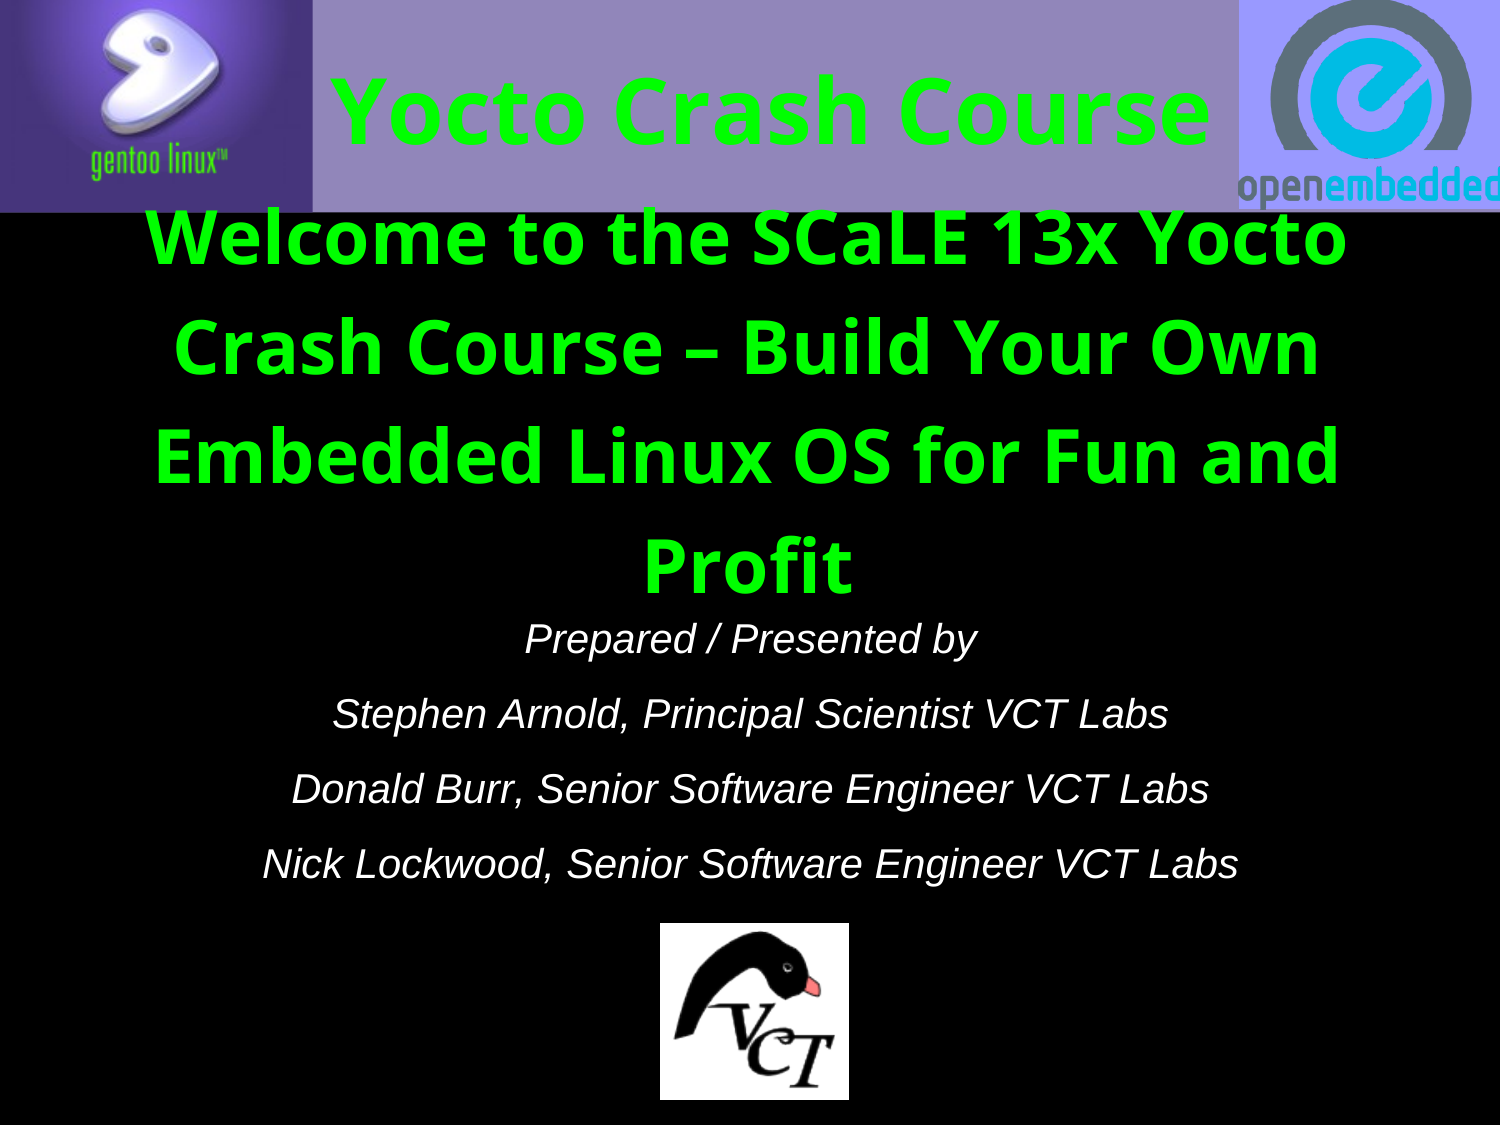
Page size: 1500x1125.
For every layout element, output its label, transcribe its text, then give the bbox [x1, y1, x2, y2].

title Yocto Crash Course [300, 5, 1238, 203]
title Welcome to the SCaLE 13x Yocto Crash Course – Build Your Own Embedded Linux OS for Fun and Profit [26, 215, 1469, 577]
picture [1238, 0, 1500, 210]
subtitle Prepared / Presented by Stephen Arnold, Principal Scientist VCT Labs Donald Burr, Senior Software Engineer VCT Labs Nick Lockwood, Senior Software Engineer VCT Labs [142, 598, 1360, 892]
picture [660, 922, 850, 1100]
picture [0, 0, 302, 184]
